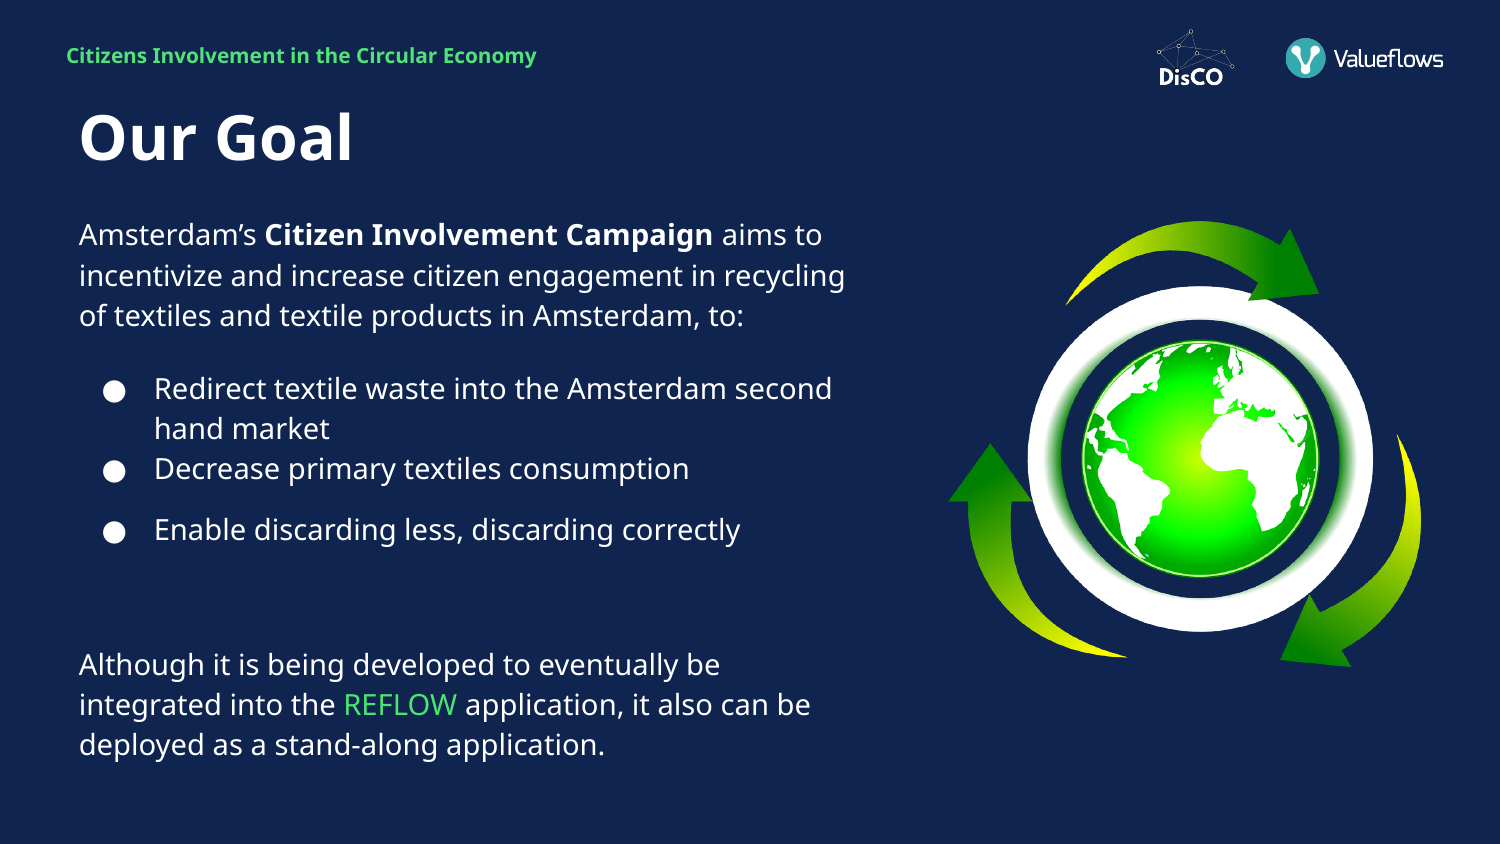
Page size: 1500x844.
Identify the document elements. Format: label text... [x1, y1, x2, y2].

picture [1280, 32, 1449, 83]
picture [1156, 29, 1235, 75]
list Amsterdam’s Citizen Involvement Campaign aims to incentivize and increase citizen engagement in recycling of textiles and textile products in Amsterdam, to: Redirect textile waste into the Amsterdam second hand market Decrease primary textiles consumption Enable discarding less, discarding correctly Although it is being developed to eventually be integrated into the REFLOW application, it also can be deployed as a stand-along application. [63, 196, 872, 773]
picture [948, 221, 1421, 667]
title Our Goal [63, 75, 1437, 188]
